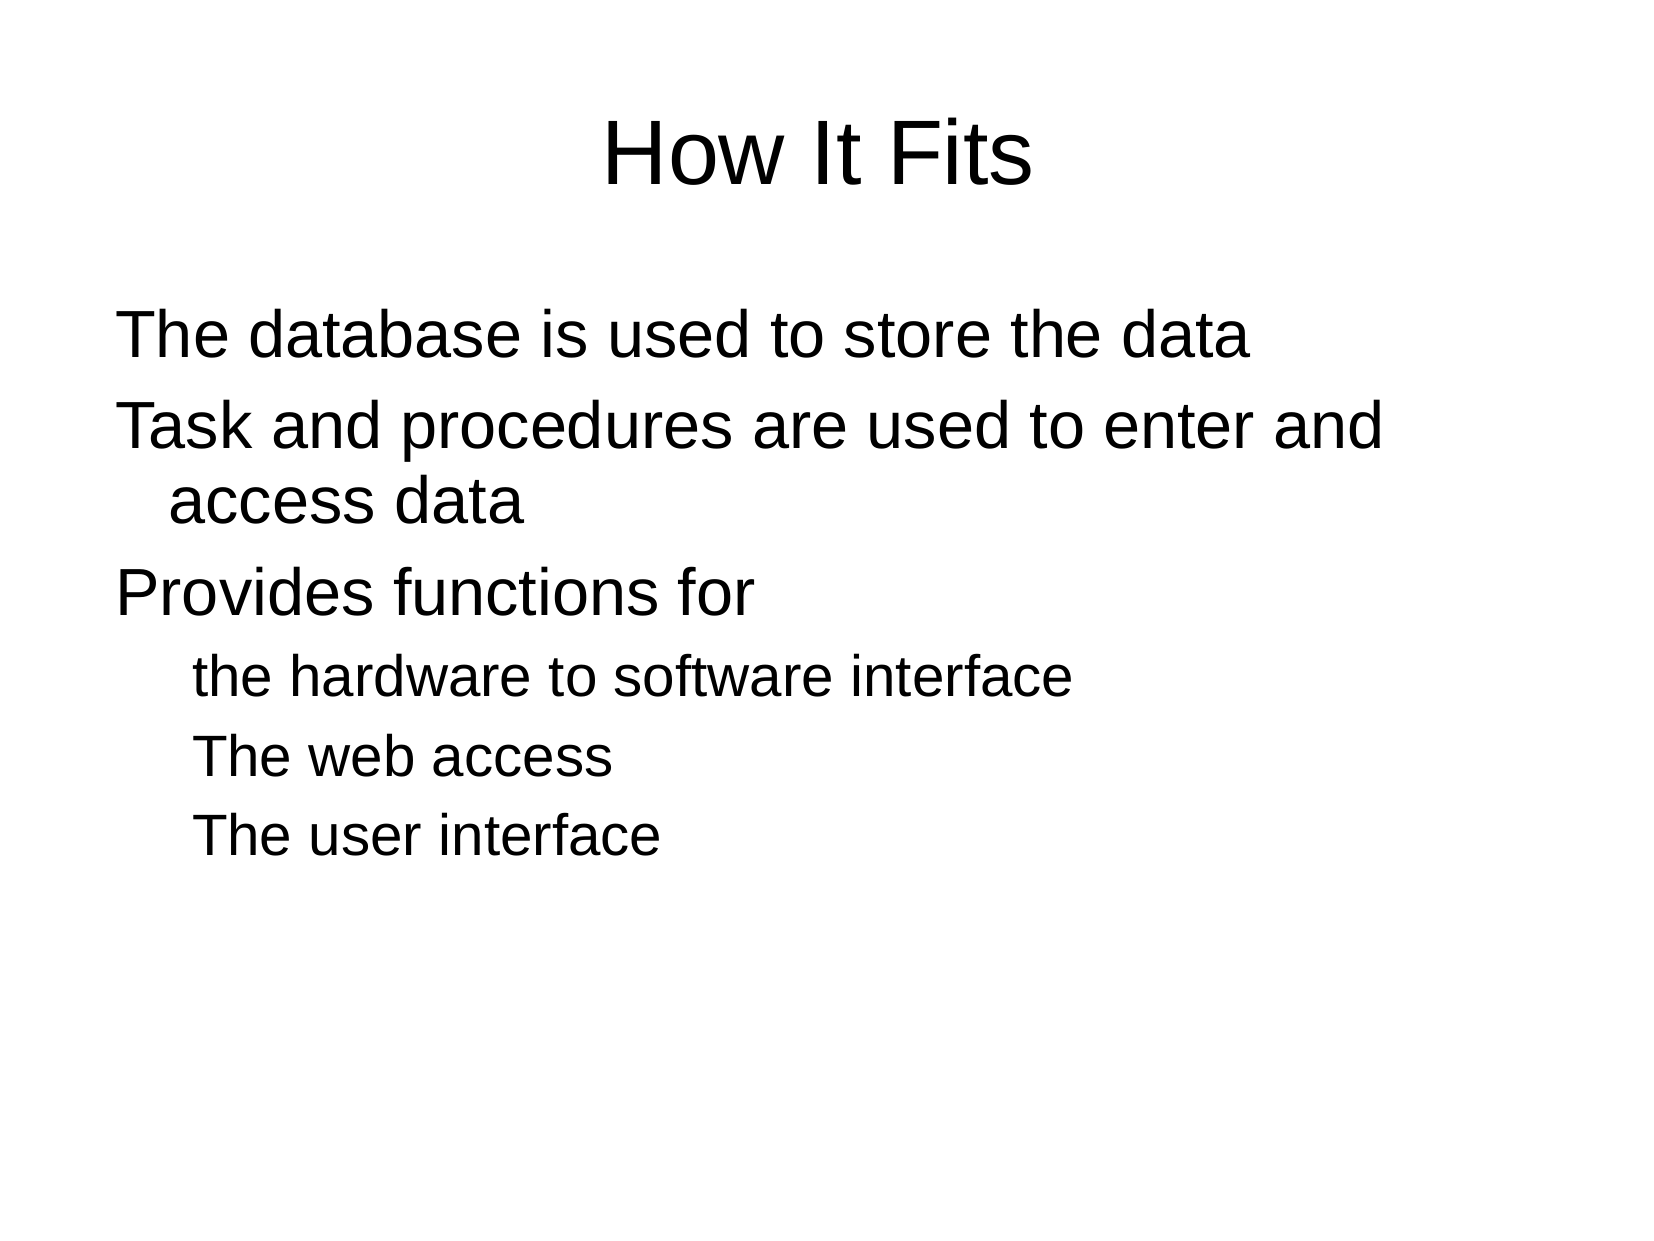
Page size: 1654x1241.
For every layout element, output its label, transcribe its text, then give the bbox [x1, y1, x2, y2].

title How It Fits [82, 49, 1571, 257]
list The database is used to store the data Task and procedures are used to enter and access data Provides functions for the hardware to software interface The web access The user interface [82, 289, 1571, 1108]
